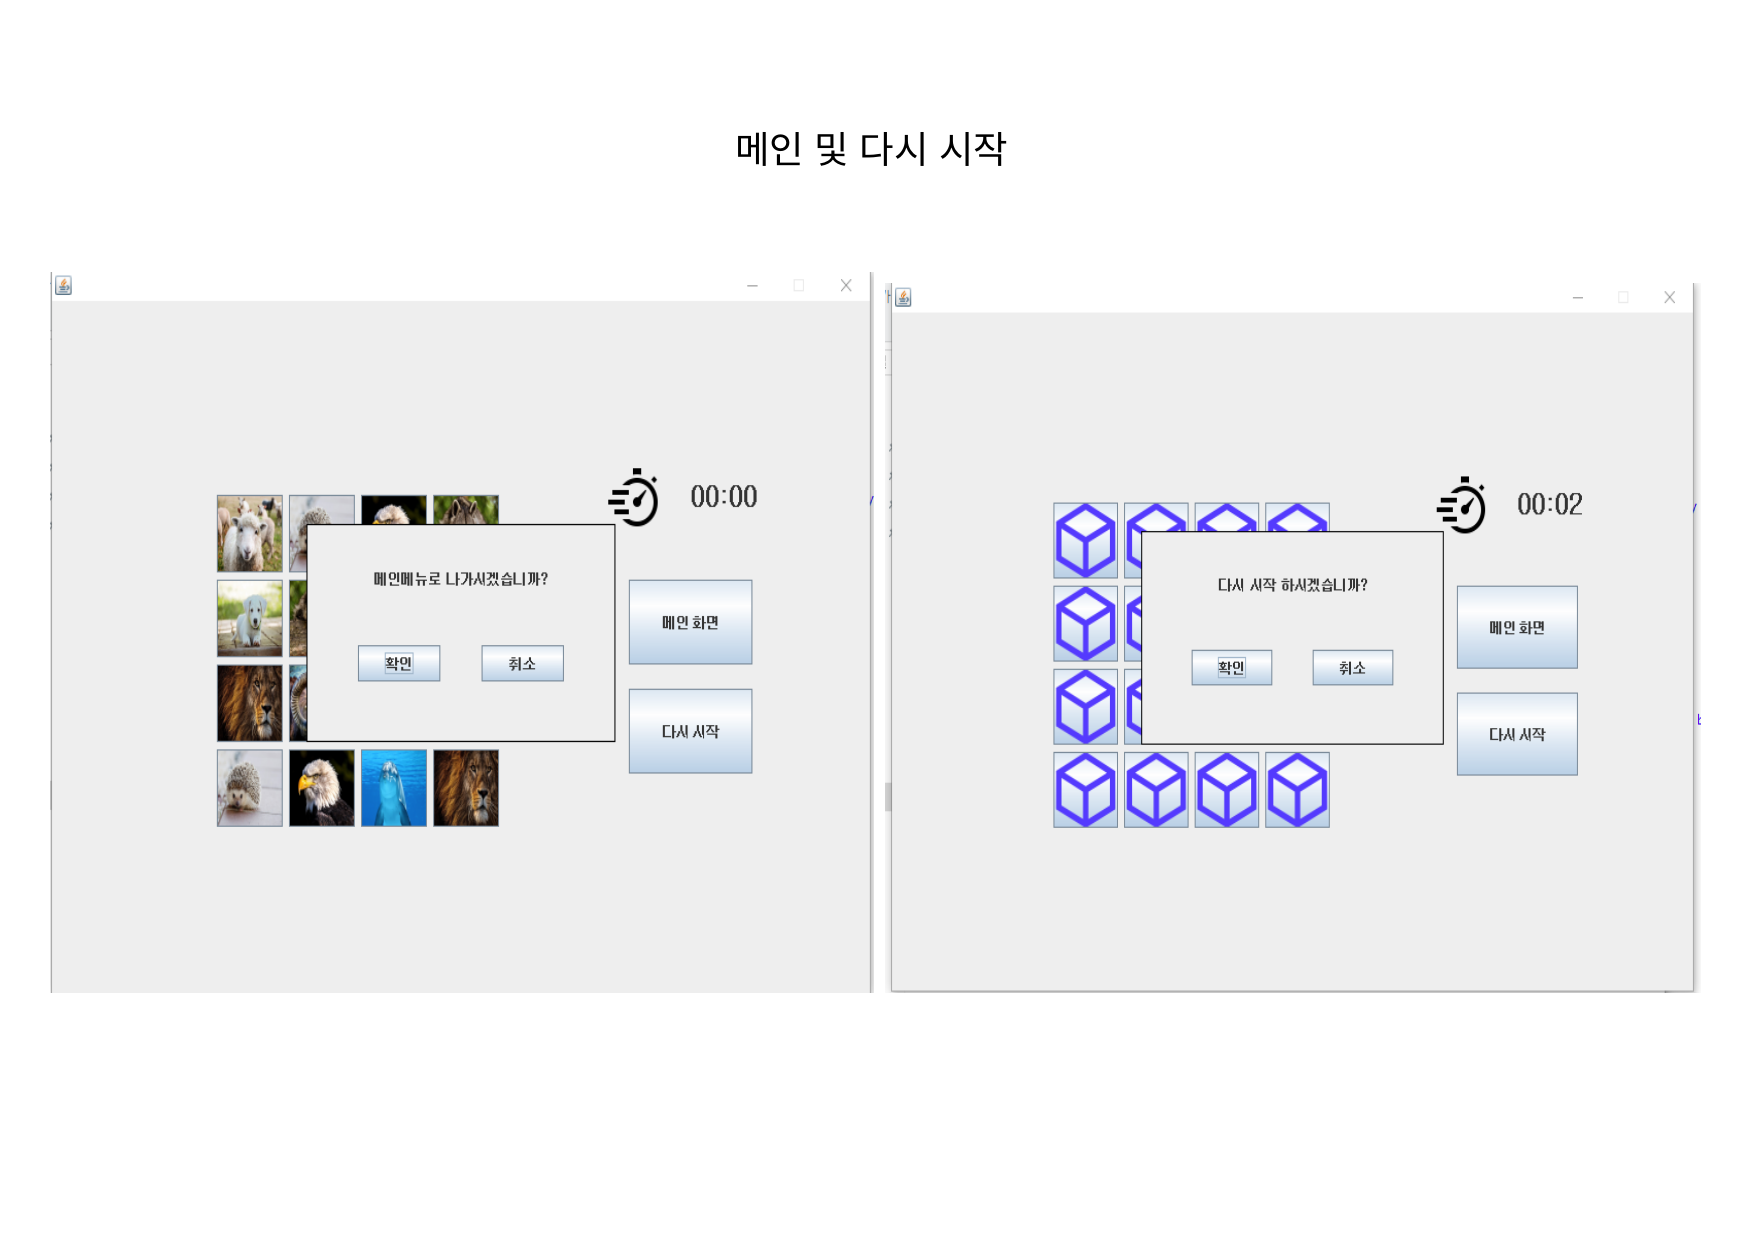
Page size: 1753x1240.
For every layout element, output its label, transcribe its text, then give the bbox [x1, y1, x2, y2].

text_box 메인 및 다시 시작 [720, 119, 1382, 178]
picture [885, 283, 1701, 993]
picture [50, 272, 874, 993]
